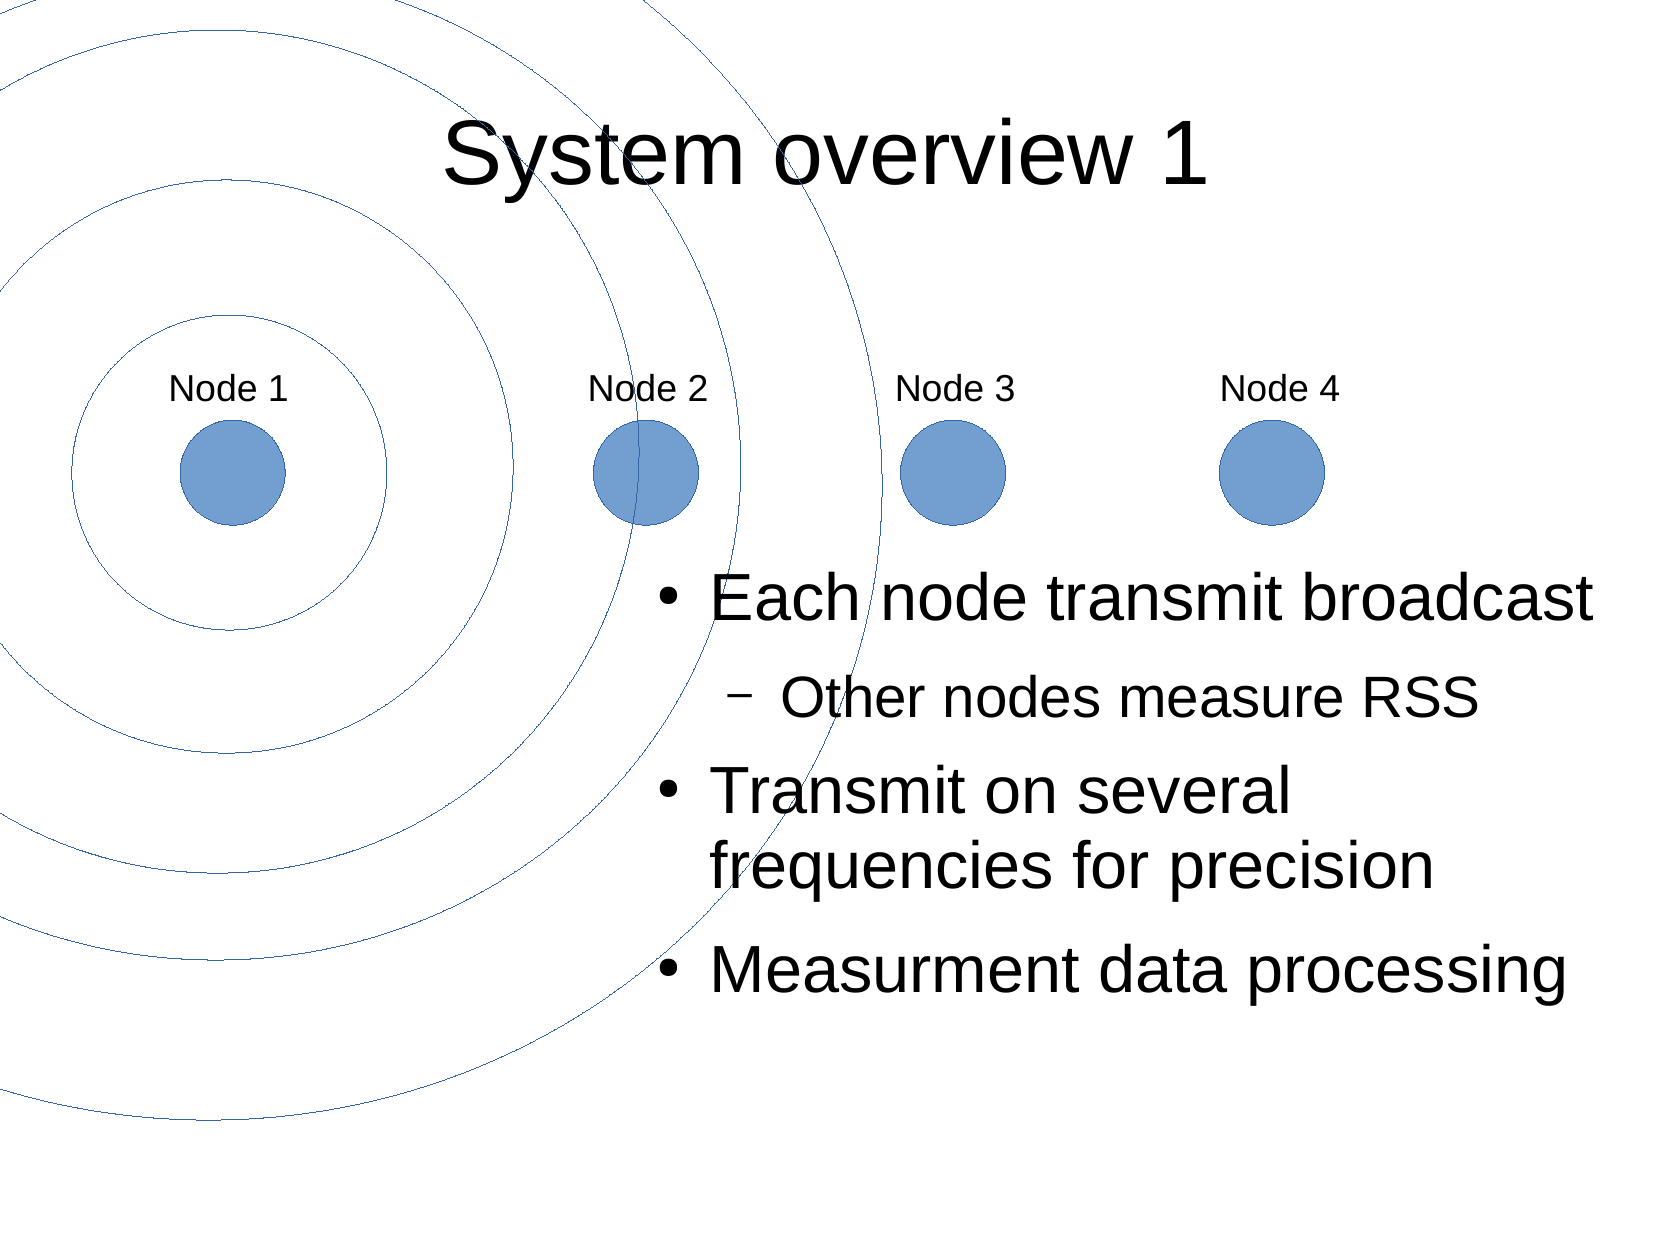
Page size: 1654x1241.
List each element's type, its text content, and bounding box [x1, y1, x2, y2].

text_box [1219, 420, 1325, 526]
text_box Node 3 [880, 360, 1031, 417]
text_box [180, 420, 286, 526]
text_box Node 2 [572, 360, 724, 417]
title System overview 1 [82, 49, 1571, 257]
text_box Node 1 [153, 360, 304, 417]
text_box Node 4 [1204, 360, 1355, 417]
text_box [593, 420, 699, 526]
text_box [900, 420, 1006, 526]
list Each node transmit broadcast Other nodes measure RSS Transmit on several frequencies for precision Measurment data processing [638, 560, 1622, 1201]
